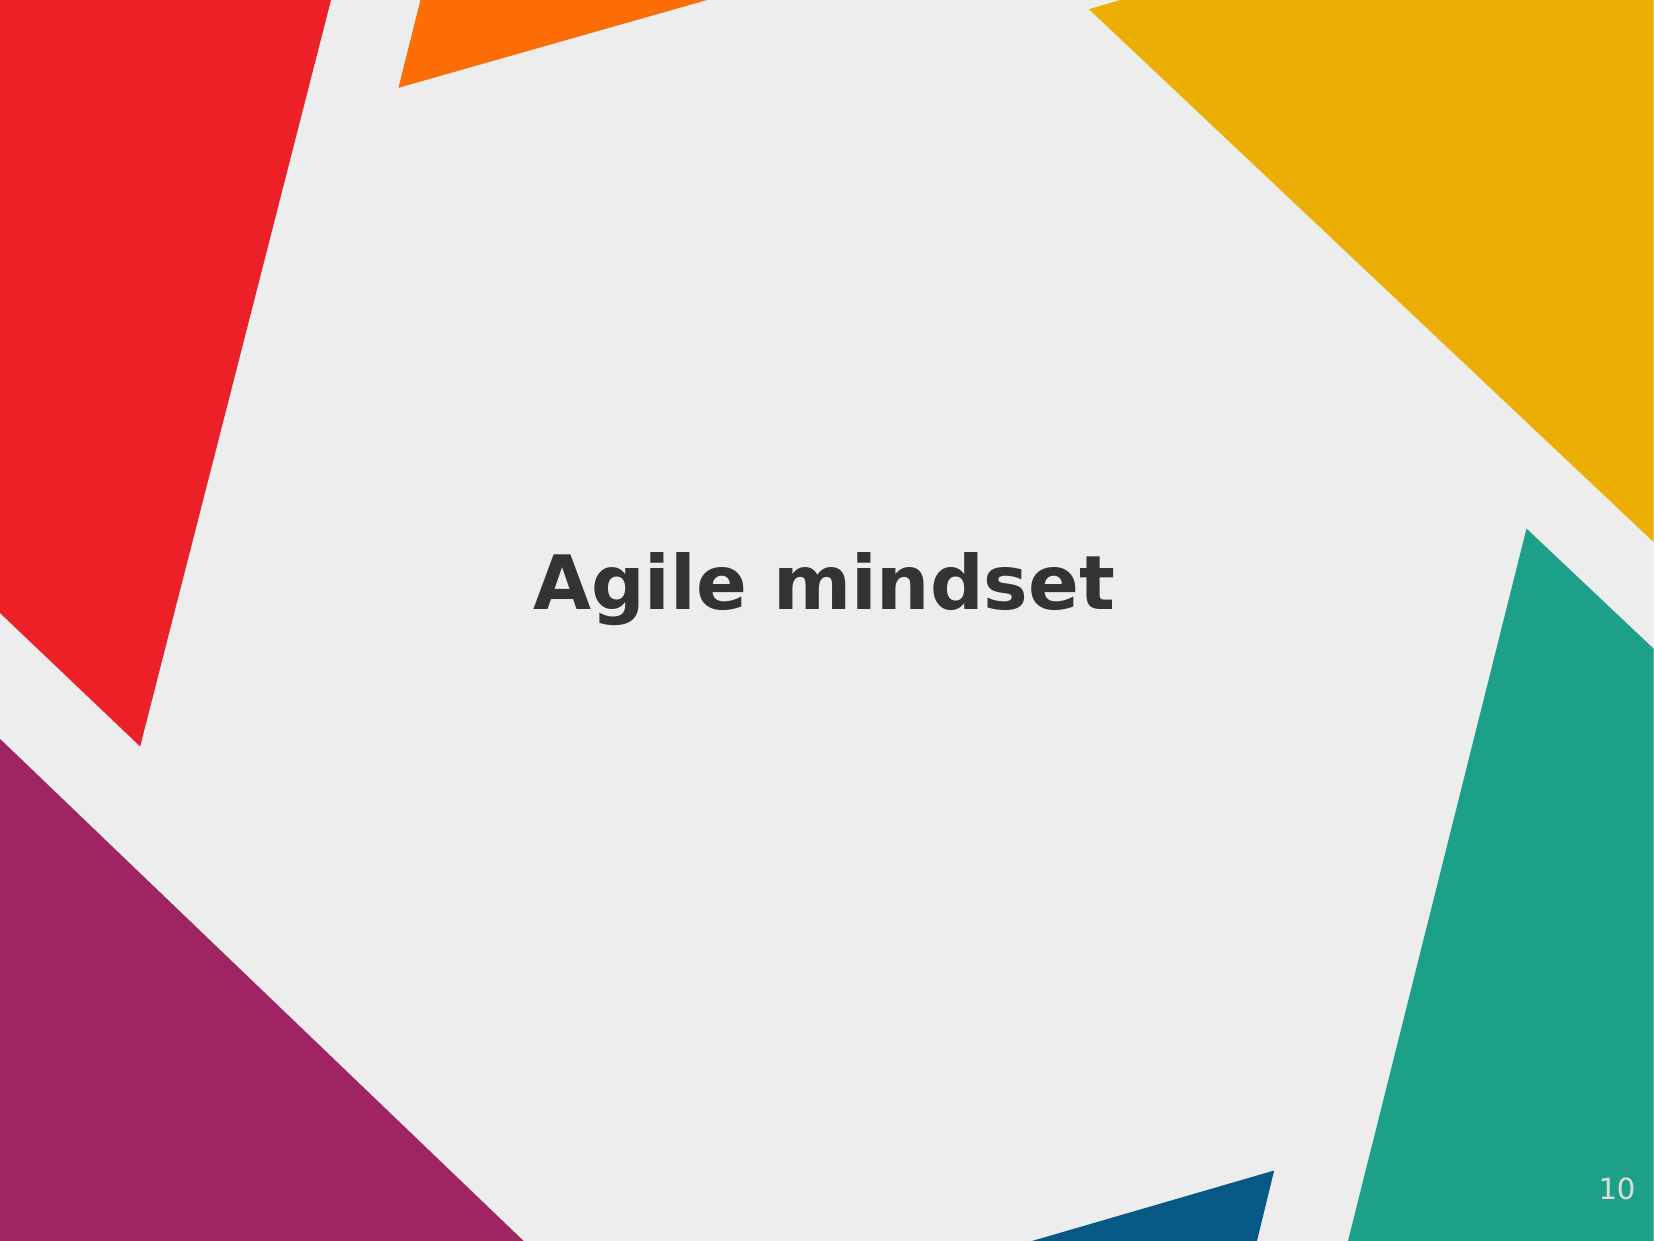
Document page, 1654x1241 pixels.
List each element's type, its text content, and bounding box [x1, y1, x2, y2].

title Agile mindset [283, 480, 1366, 688]
